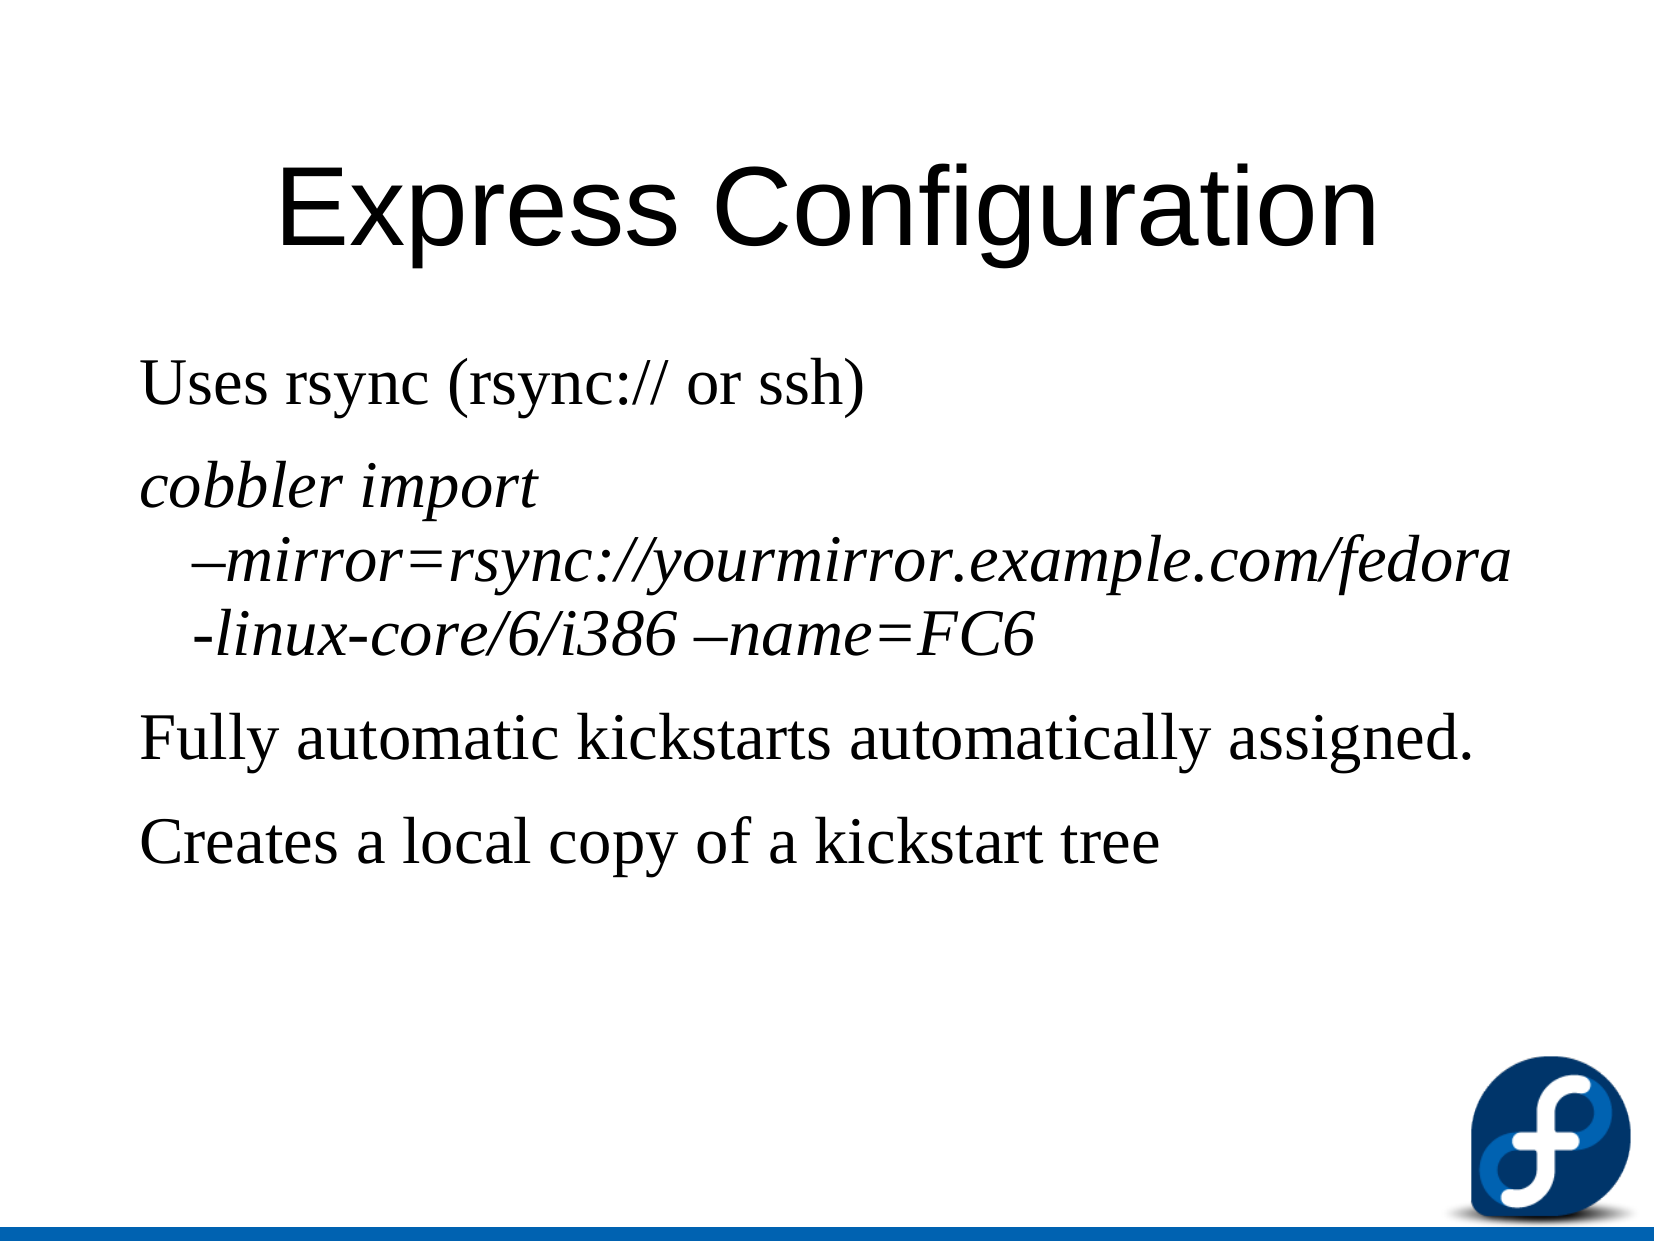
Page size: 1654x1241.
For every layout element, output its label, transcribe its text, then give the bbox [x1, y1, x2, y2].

picture [1438, 1055, 1645, 1229]
title Express Configuration [121, 110, 1534, 303]
list Uses rsync (rsync:// or ssh) cobbler import –mirror=rsync://yourmirror.example.com/fedora-linux-core/6/i386 –name=FC6 Fully automatic kickstarts automatically assigned. Creates a local copy of a kickstart tree [121, 344, 1534, 1112]
